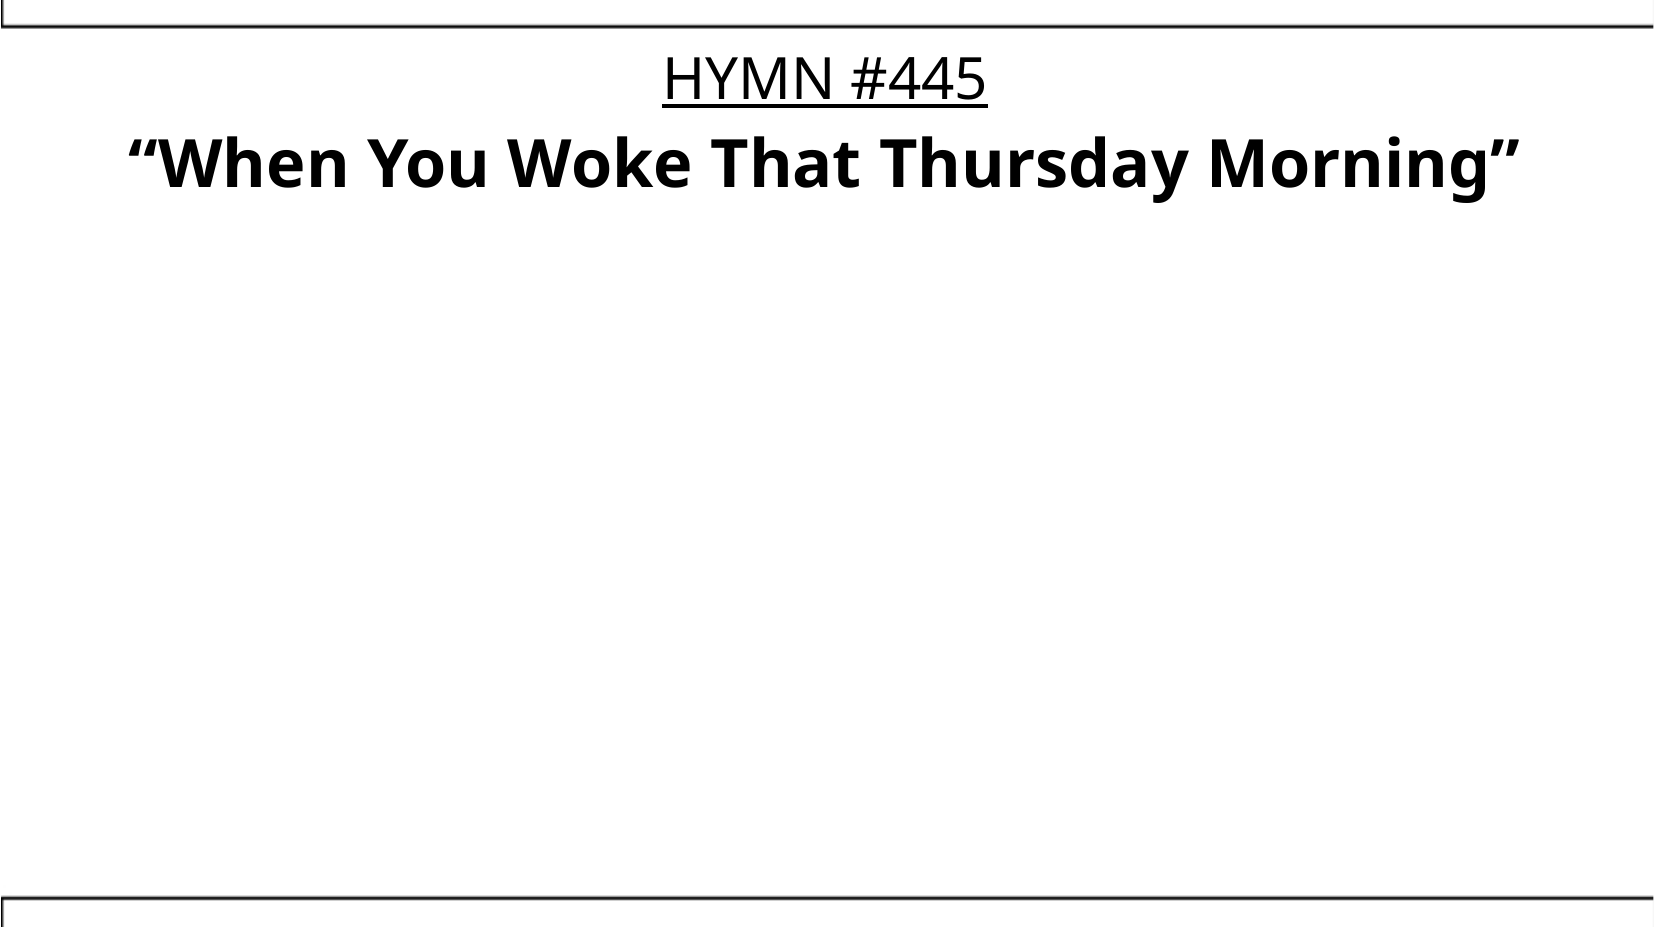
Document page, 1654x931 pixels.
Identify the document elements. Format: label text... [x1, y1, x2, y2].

picture [1, 0, 1654, 927]
text_box HYMN #445 “When You Woke That Thursday Morning” [105, 30, 1546, 211]
